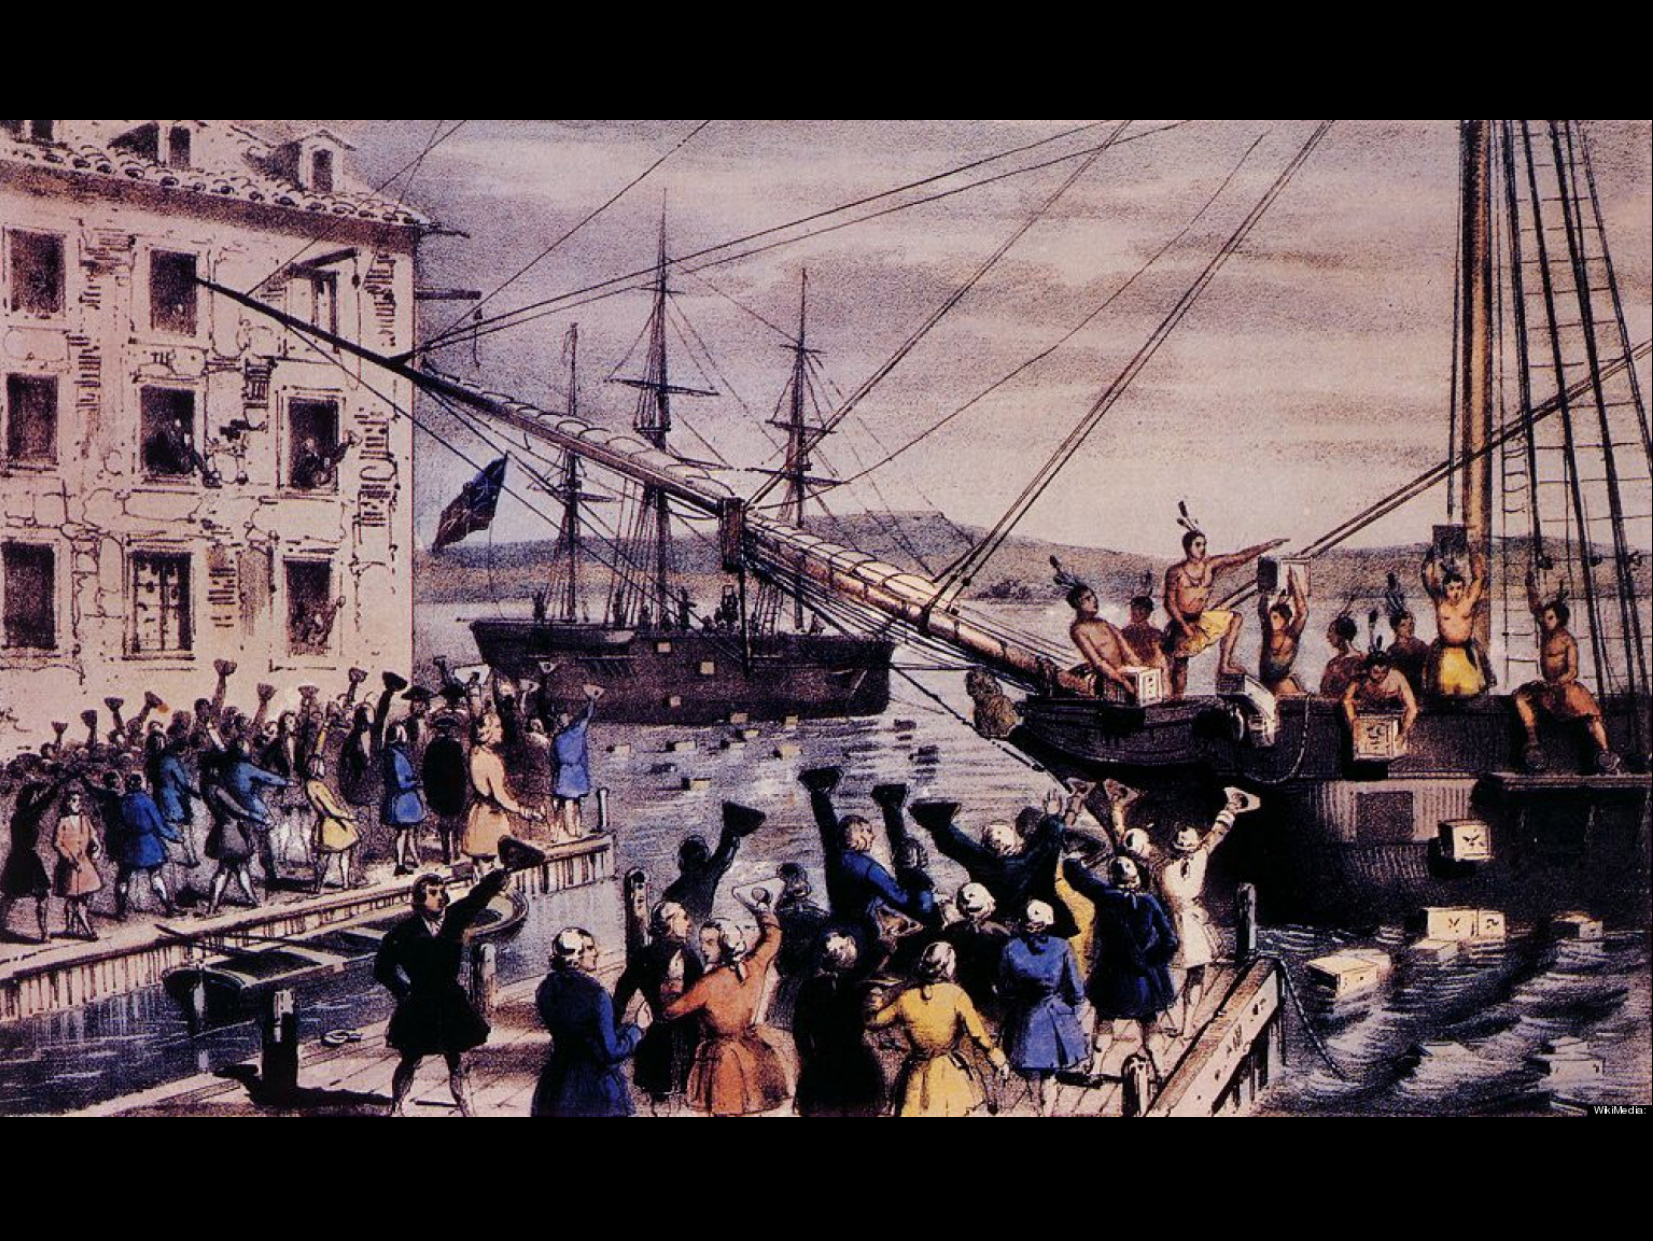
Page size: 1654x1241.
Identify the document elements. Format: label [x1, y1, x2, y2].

picture [0, 120, 1652, 1117]
